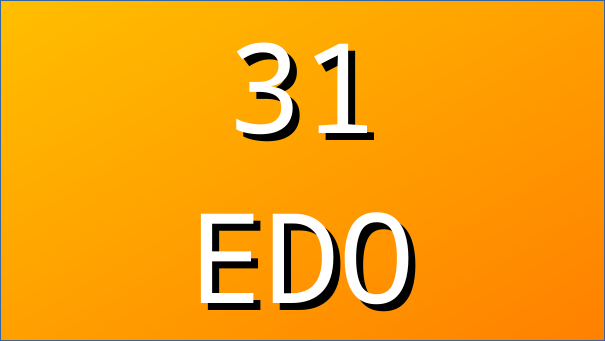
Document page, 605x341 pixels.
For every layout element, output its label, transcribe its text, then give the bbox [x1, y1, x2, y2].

subtitle 31 EDO [0, 0, 605, 341]
